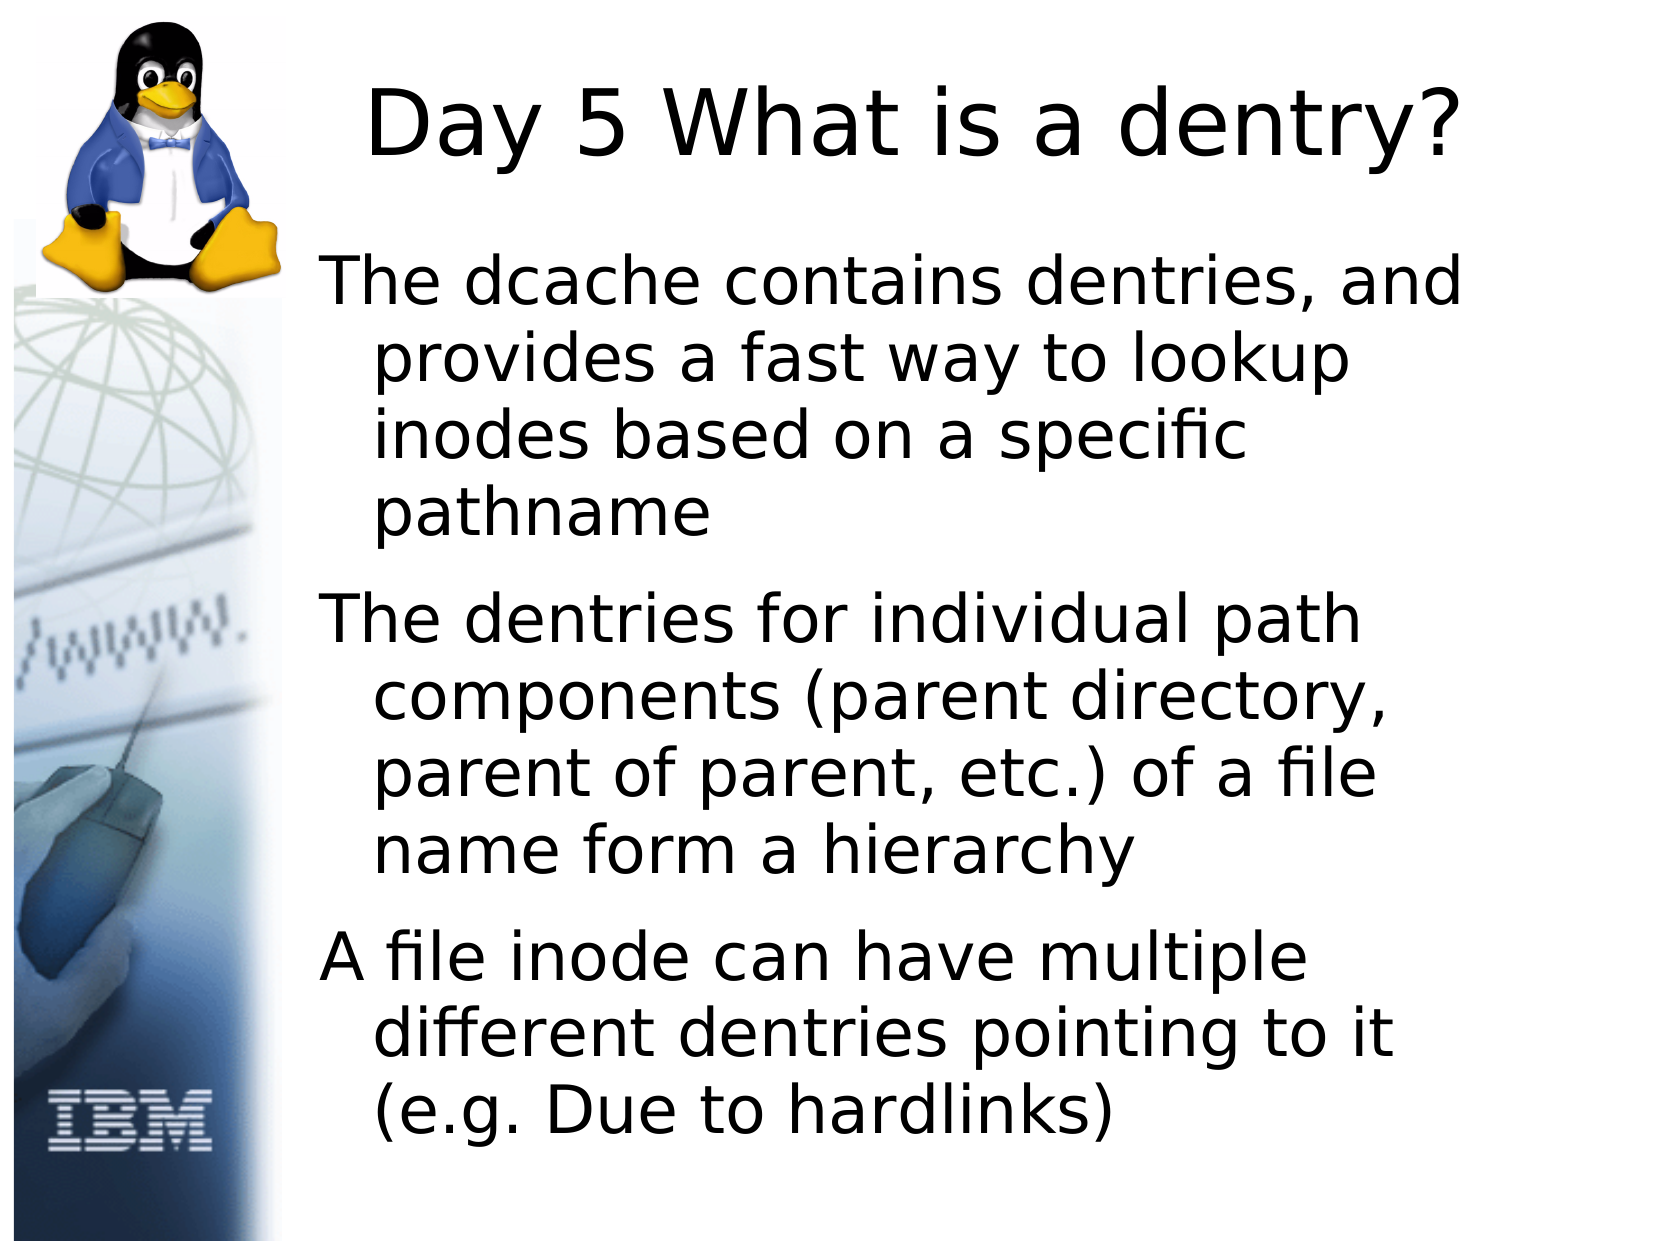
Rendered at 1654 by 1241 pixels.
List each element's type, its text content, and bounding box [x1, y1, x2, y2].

list The dcache contains dentries, and provides a fast way to lookup inodes based on a specific pathname The dentries for individual path components (parent directory, parent of parent, etc.) of a file name form a hierarchy A file inode can have multiple different dentries pointing to it (e.g. Due to hardlinks) [301, 243, 1520, 1182]
title Day 5 What is a dentry? [301, 39, 1528, 209]
